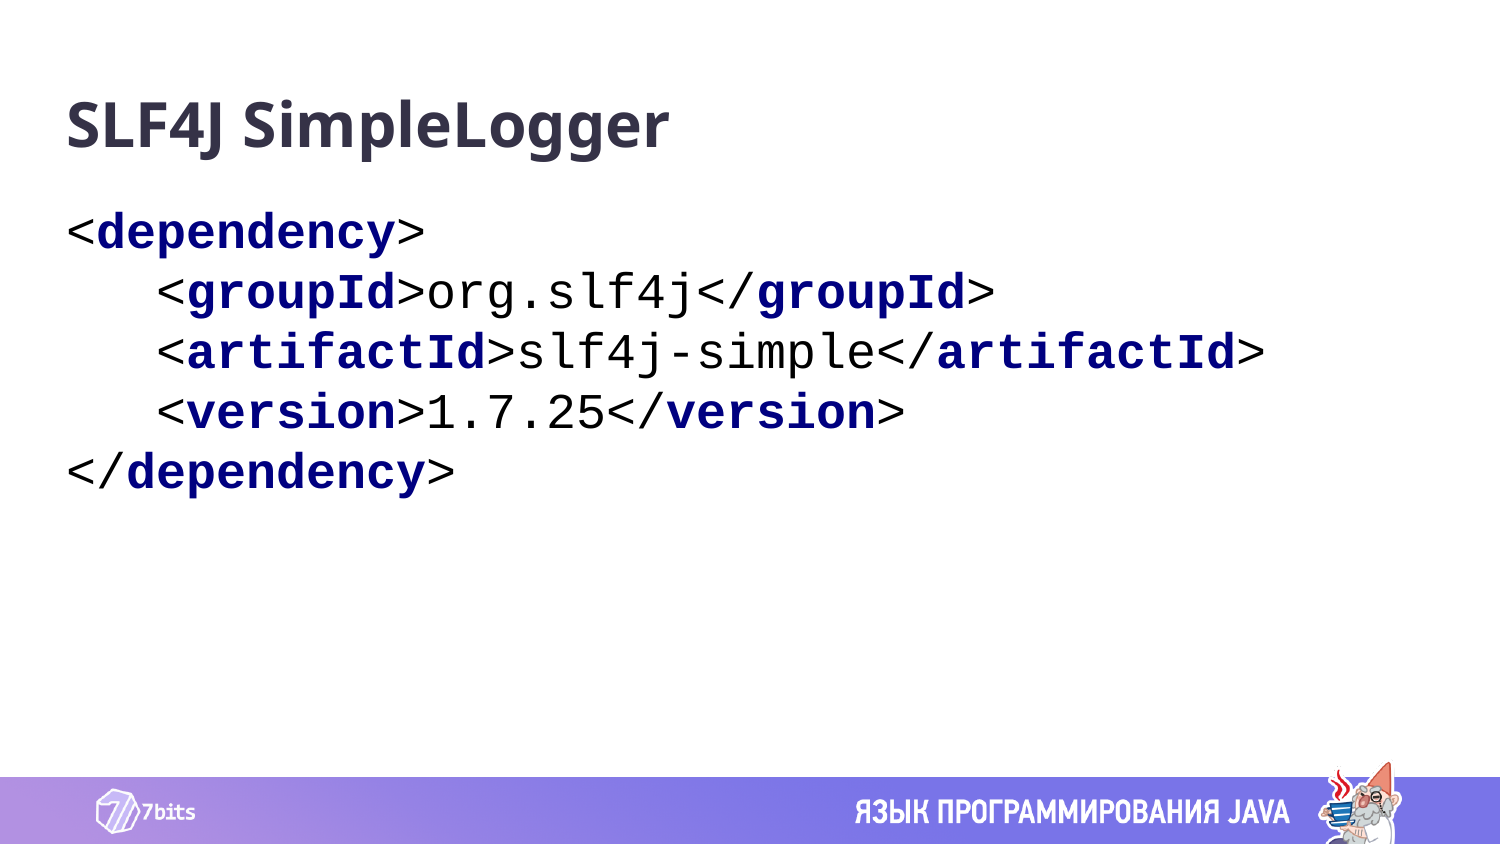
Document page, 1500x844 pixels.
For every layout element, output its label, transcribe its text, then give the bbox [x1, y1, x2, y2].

title SLF4J SimpleLogger [51, 69, 1449, 164]
list <dependency> <groupId>org.slf4j</groupId> <artifactId>slf4j-simple</artifactId> <version>1.7.25</version> </dependency> [51, 184, 1449, 745]
picture [0, 717, 1500, 844]
